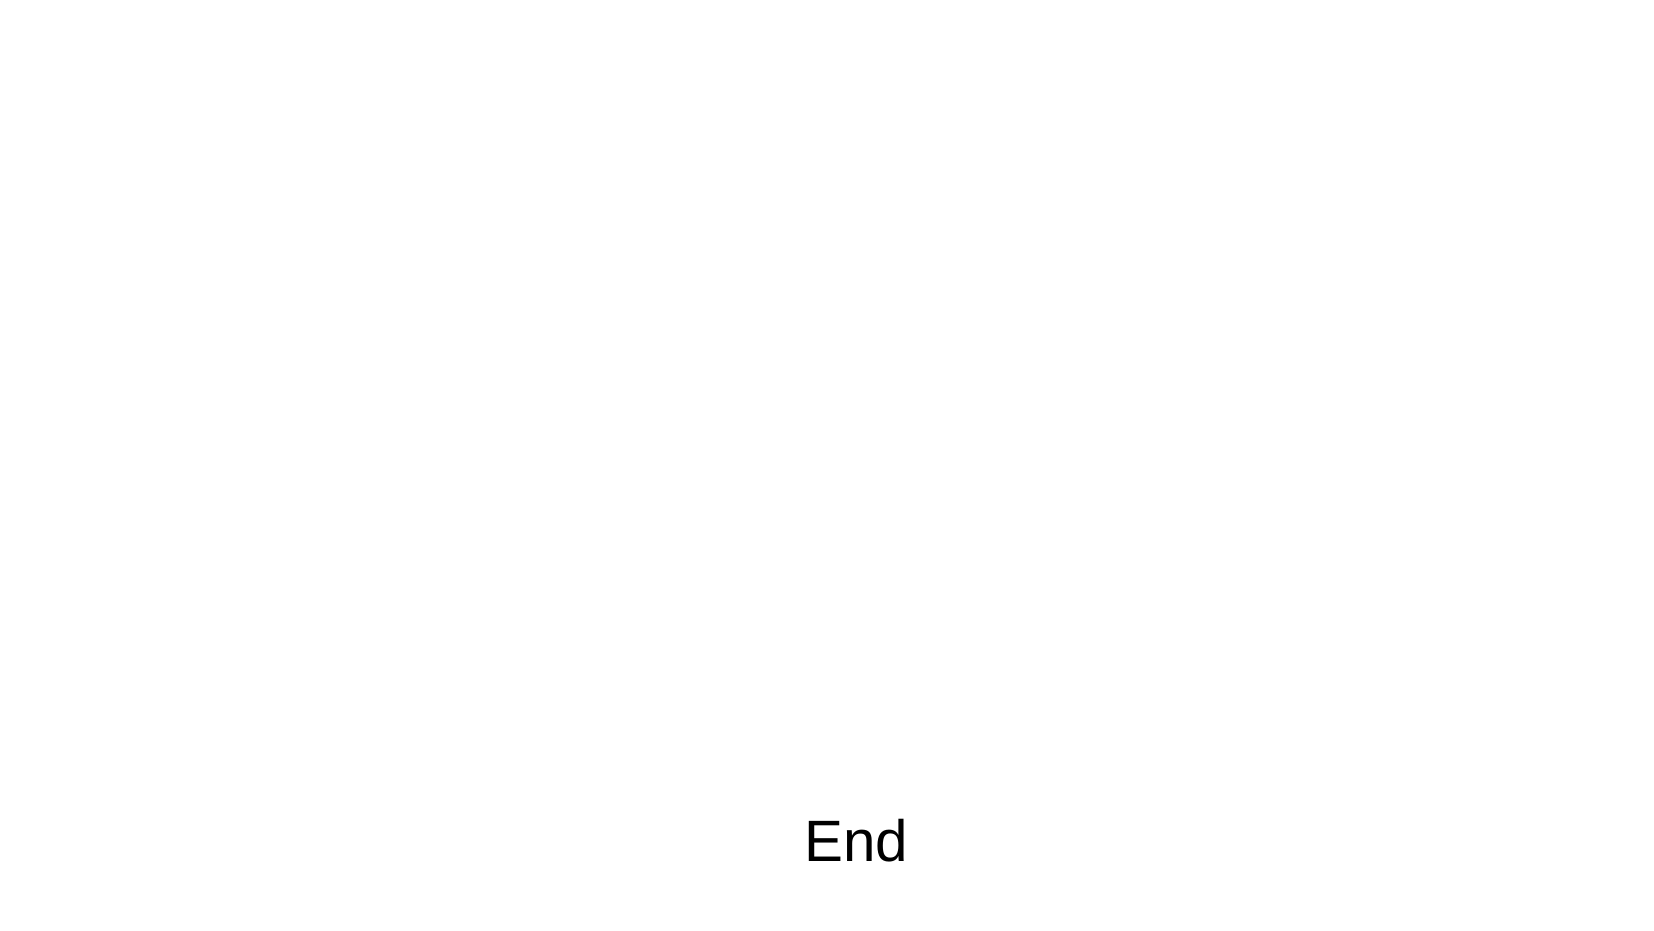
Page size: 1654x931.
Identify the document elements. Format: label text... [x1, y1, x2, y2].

title End [23, 797, 1654, 886]
